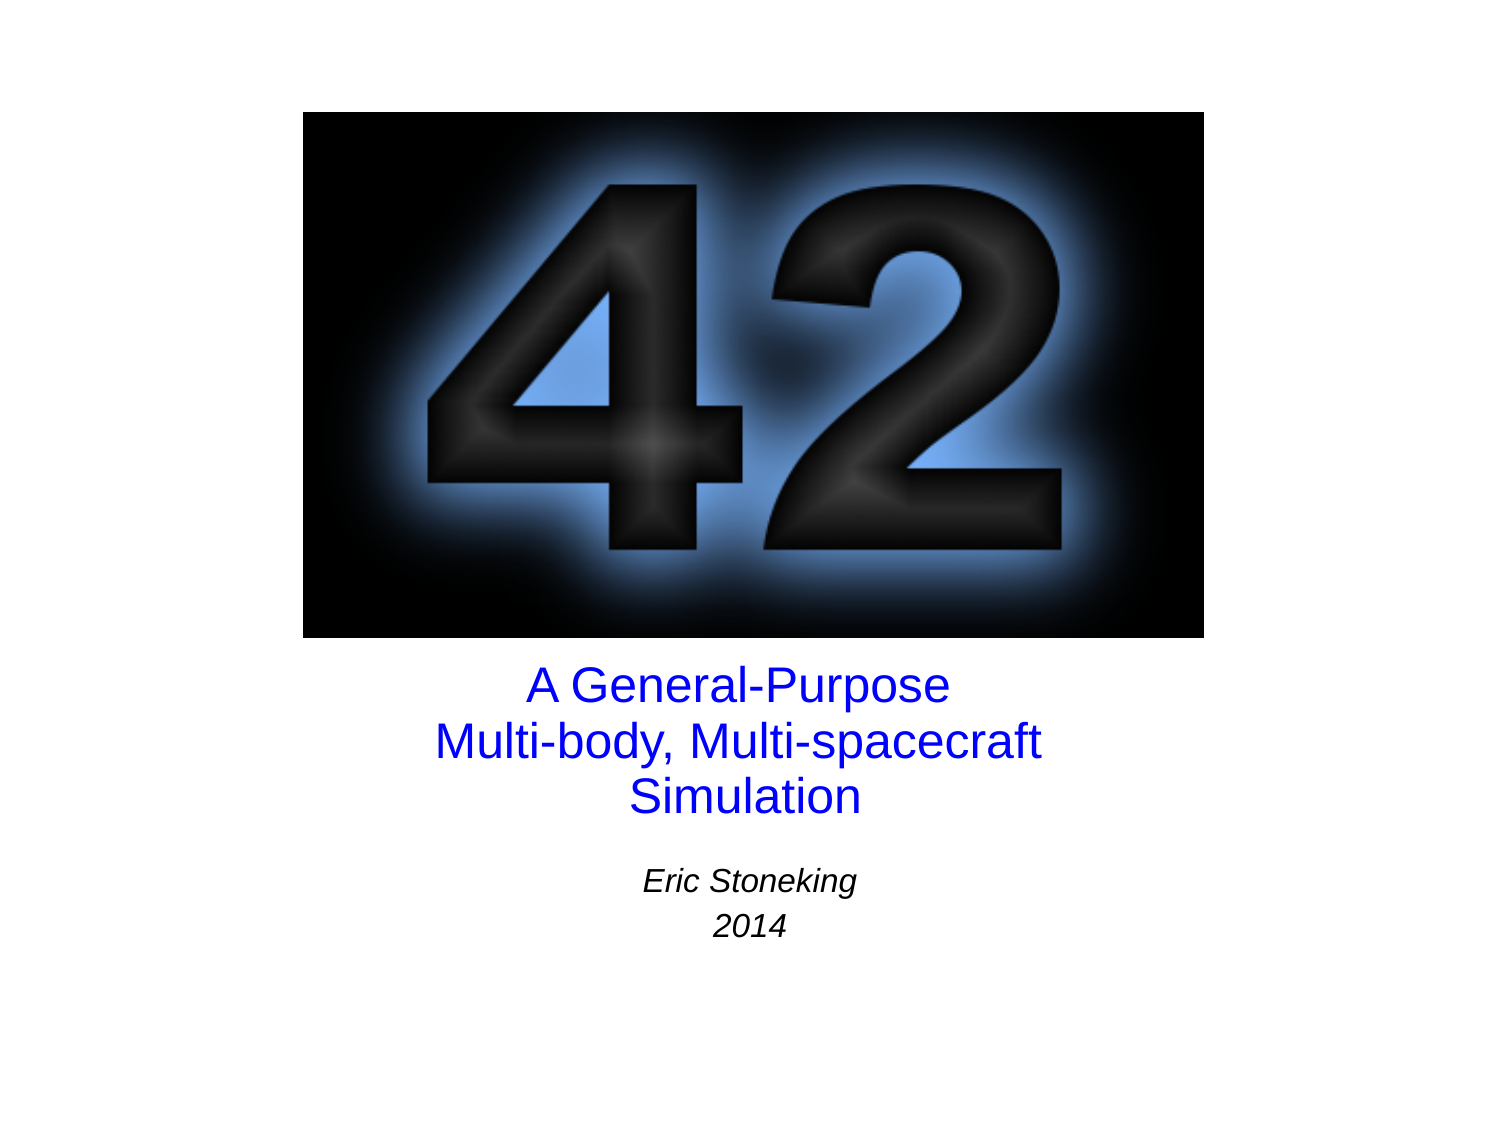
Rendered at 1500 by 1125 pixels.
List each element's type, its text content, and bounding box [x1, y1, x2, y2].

subtitle Eric Stoneking 2014 [225, 809, 1276, 972]
title A General-Purpose Multi-body, Multi-spacecraft Simulation [103, 631, 1388, 850]
picture [303, 112, 1204, 638]
